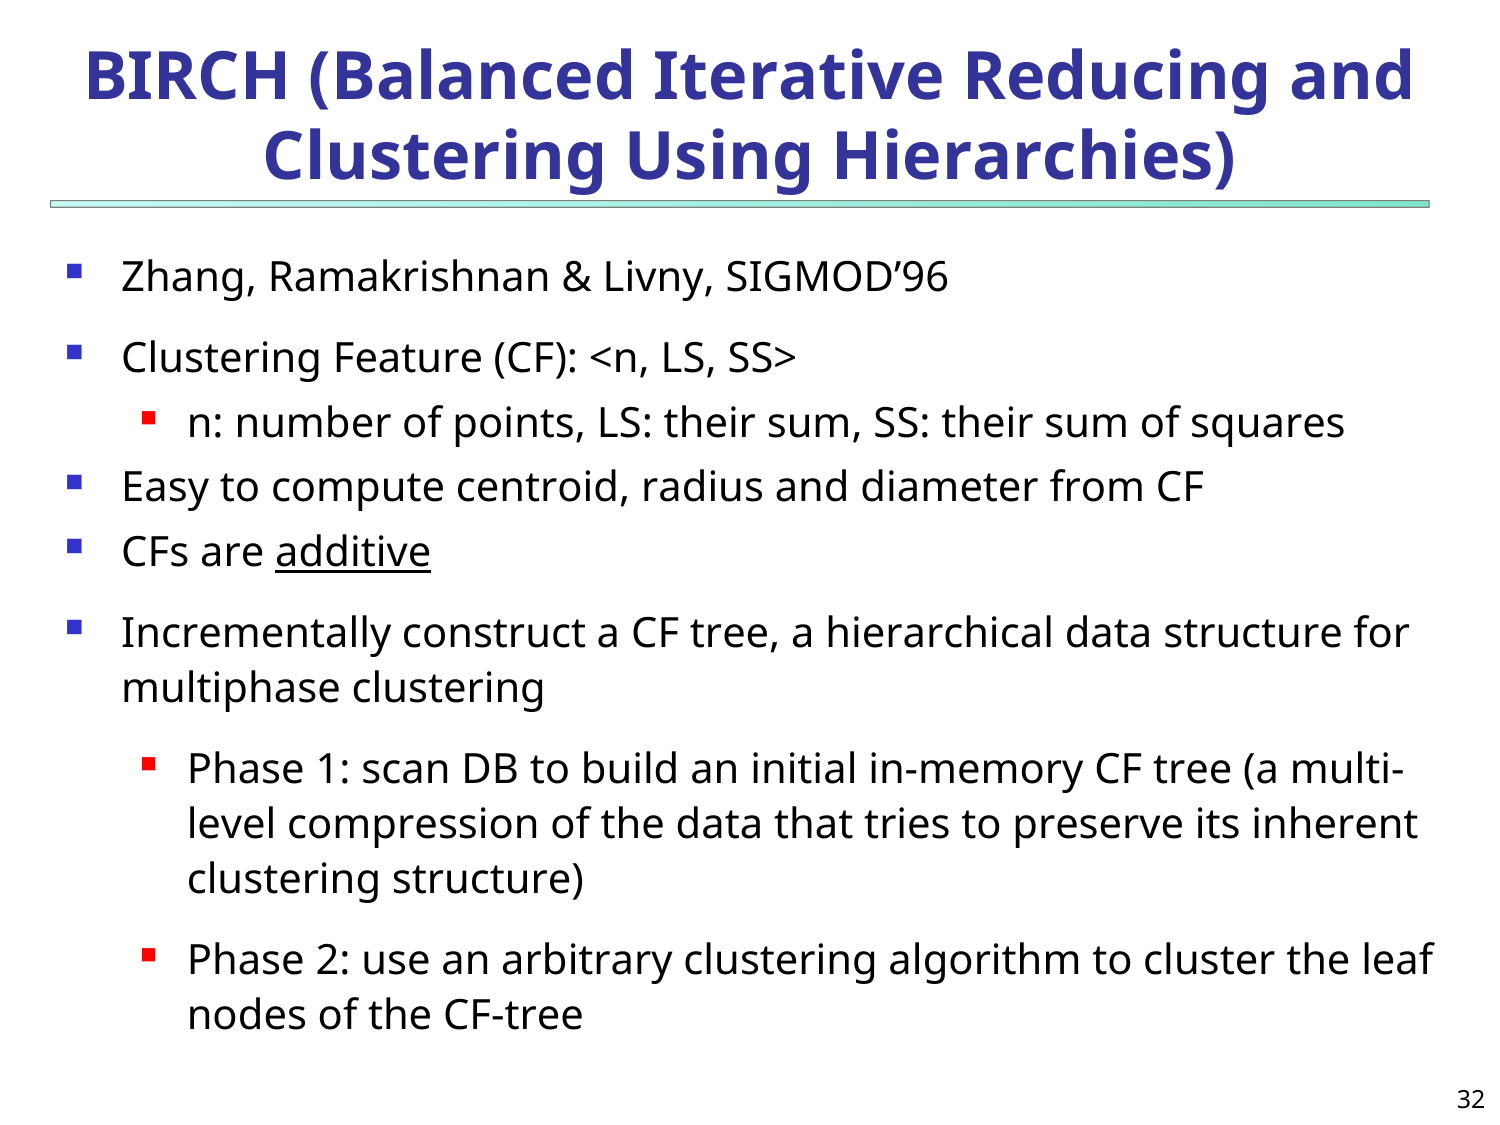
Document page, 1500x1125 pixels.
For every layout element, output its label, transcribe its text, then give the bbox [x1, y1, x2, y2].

text_box 18 [1187, 1062, 1500, 1125]
list Zhang, Ramakrishnan & Livny, SIGMOD’96 Clustering Feature (CF): <n, LS, SS> n: number of points, LS: their sum, SS: their sum of squares Easy to compute centroid, radius and diameter from CF CFs are additive Incrementally construct a CF tree, a hierarchical data structure for multiphase clustering Phase 1: scan DB to build an initial in-memory CF tree (a multi-level compression of the data that tries to preserve its inherent clustering structure) Phase 2: use an arbitrary clustering algorithm to cluster the leaf nodes of the CF-tree [50, 237, 1463, 1088]
title BIRCH (Balanced Iterative Reducing and Clustering Using Hierarchies) [0, 0, 1500, 200]
